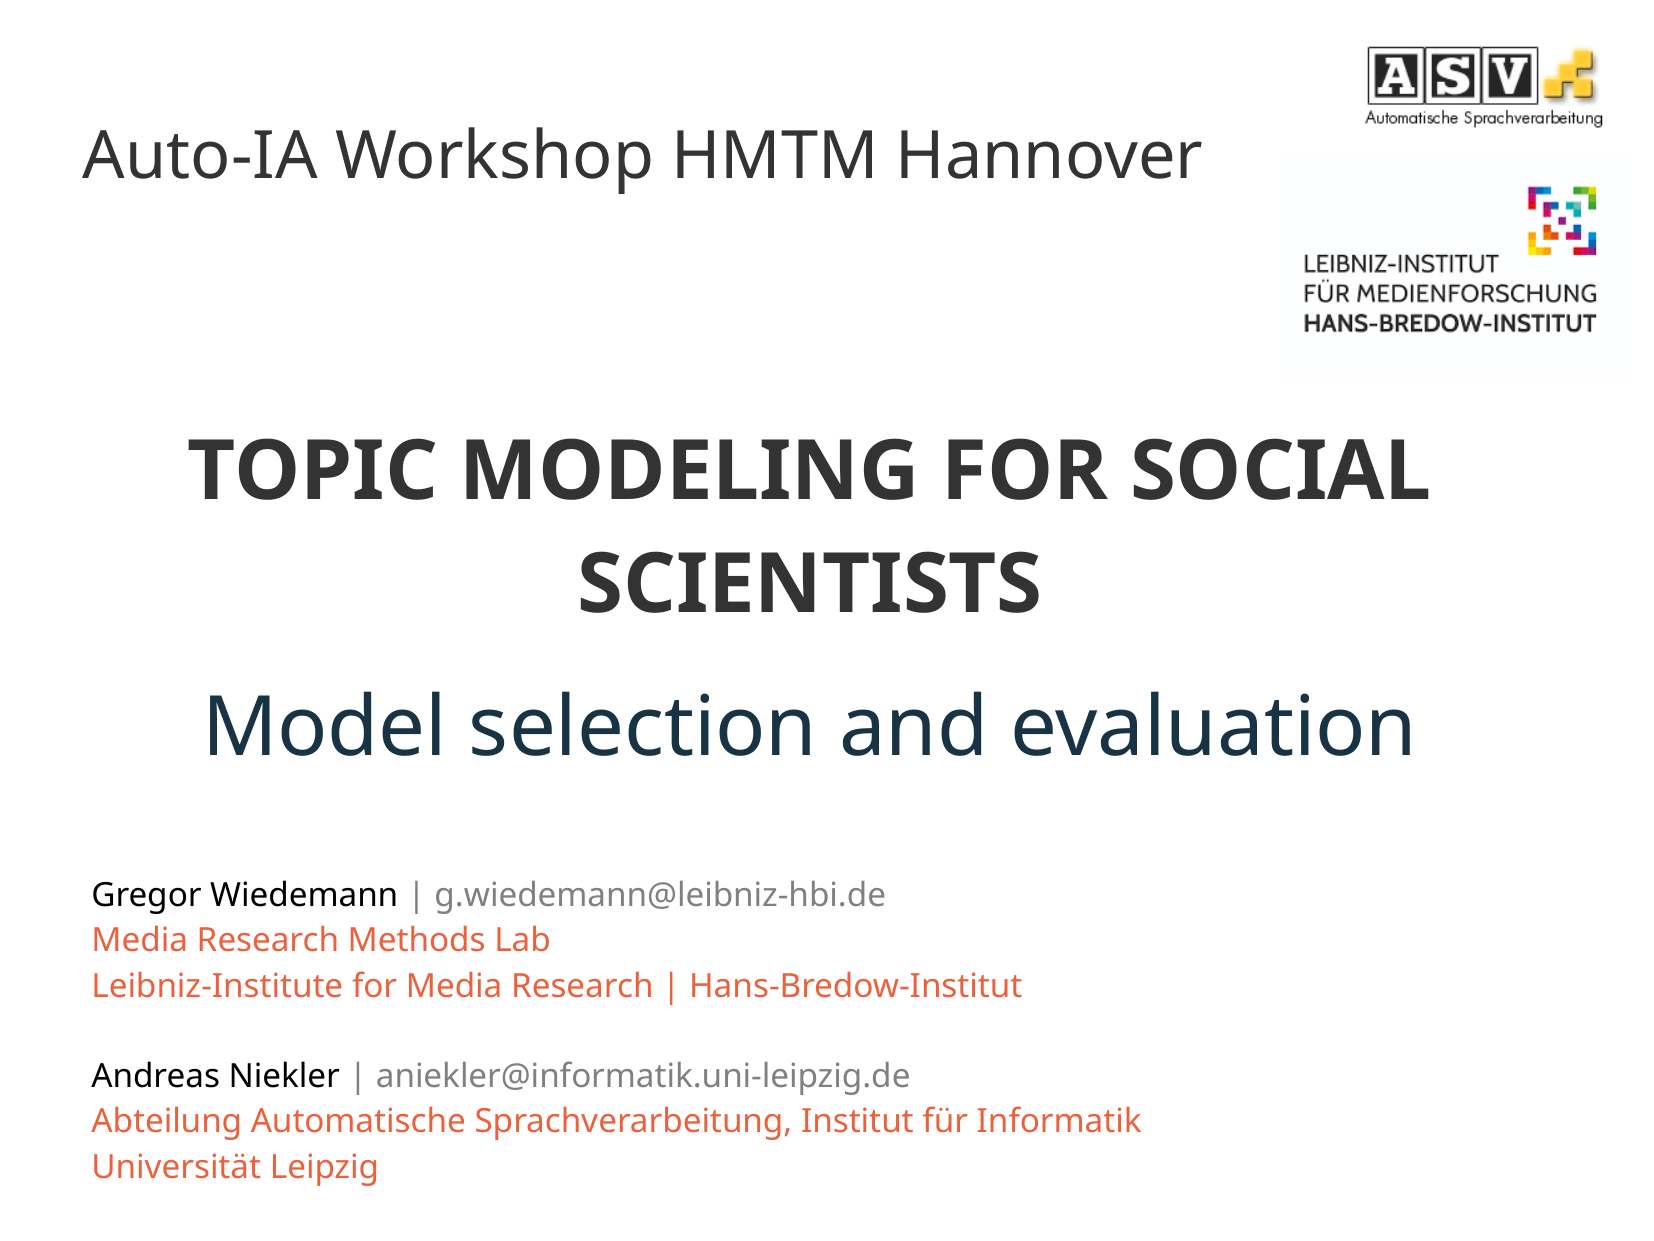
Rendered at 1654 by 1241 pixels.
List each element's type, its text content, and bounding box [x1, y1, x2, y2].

title Auto-IA Workshop HMTM Hannover [82, 49, 1347, 257]
text_box Gregor Wiedemann | g.wiedemann@leibniz-hbi.de Media Research Methods Lab Leibniz-Institute for Media Research | Hans-Bredow-Institut Andreas Niekler | aniekler@informatik.uni-leipzig.de Abteilung Automatische Sprachverarbeitung, Institut für Informatik Universität Leipzig [76, 863, 1164, 1182]
picture [1281, 151, 1630, 378]
list TOPIC MODELING FOR SOCIAL SCIENTISTS Model selection and evaluation [82, 290, 1538, 1010]
picture [1364, 43, 1605, 129]
